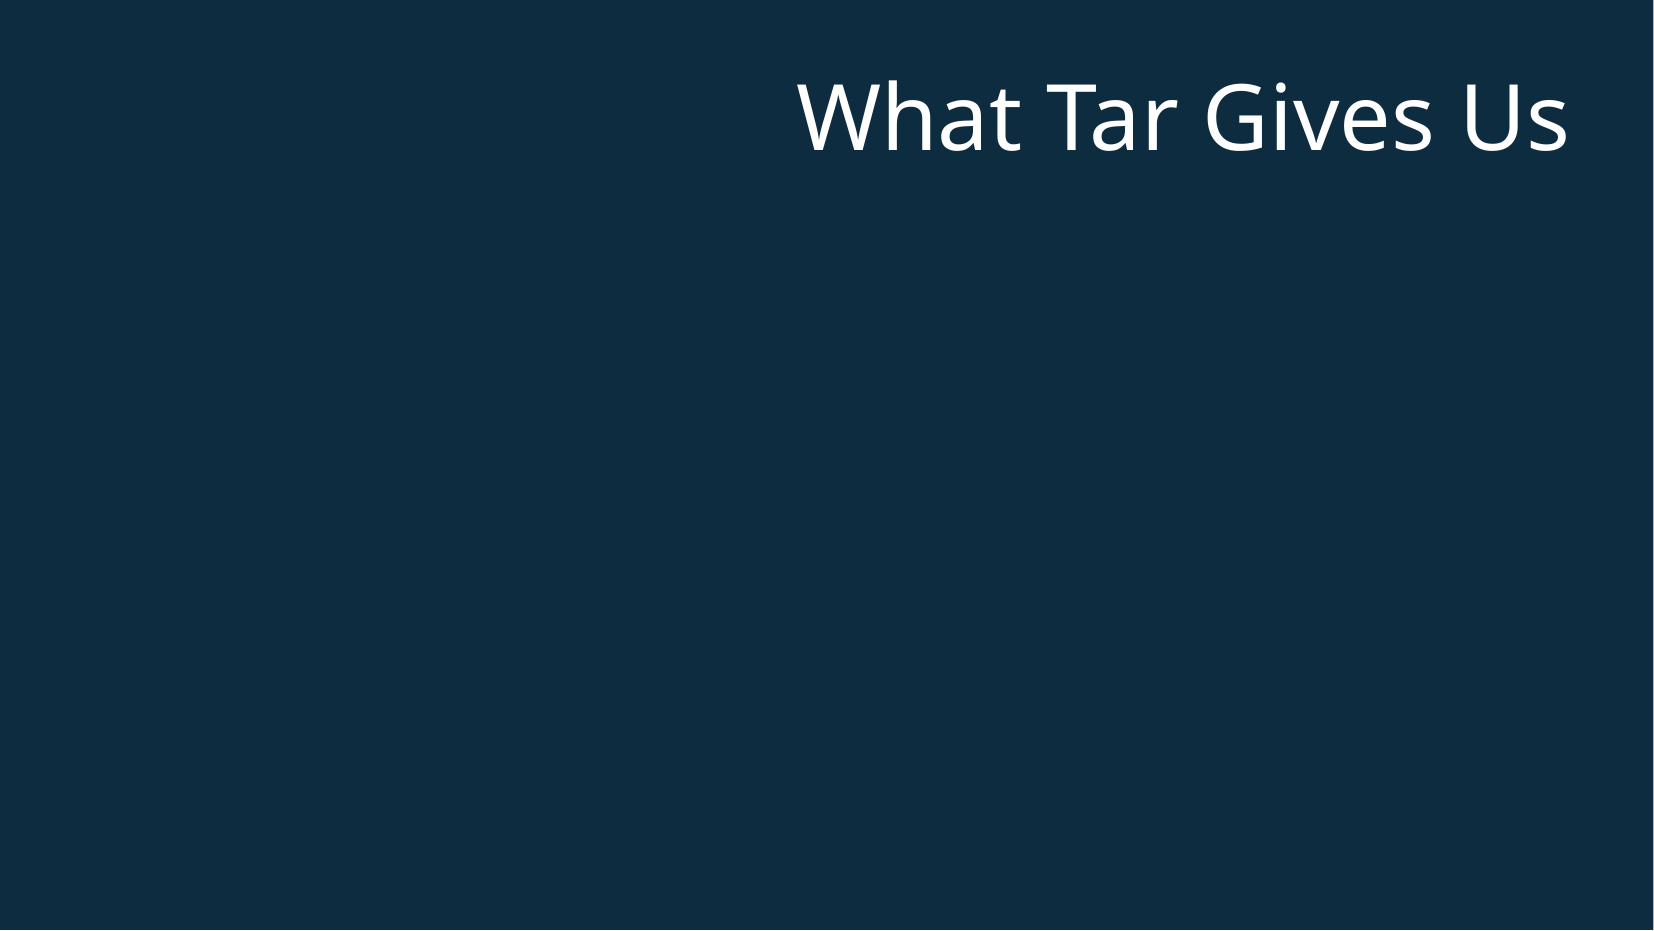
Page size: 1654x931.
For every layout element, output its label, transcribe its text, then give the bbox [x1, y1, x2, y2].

title What Tar Gives Us [82, 37, 1571, 193]
